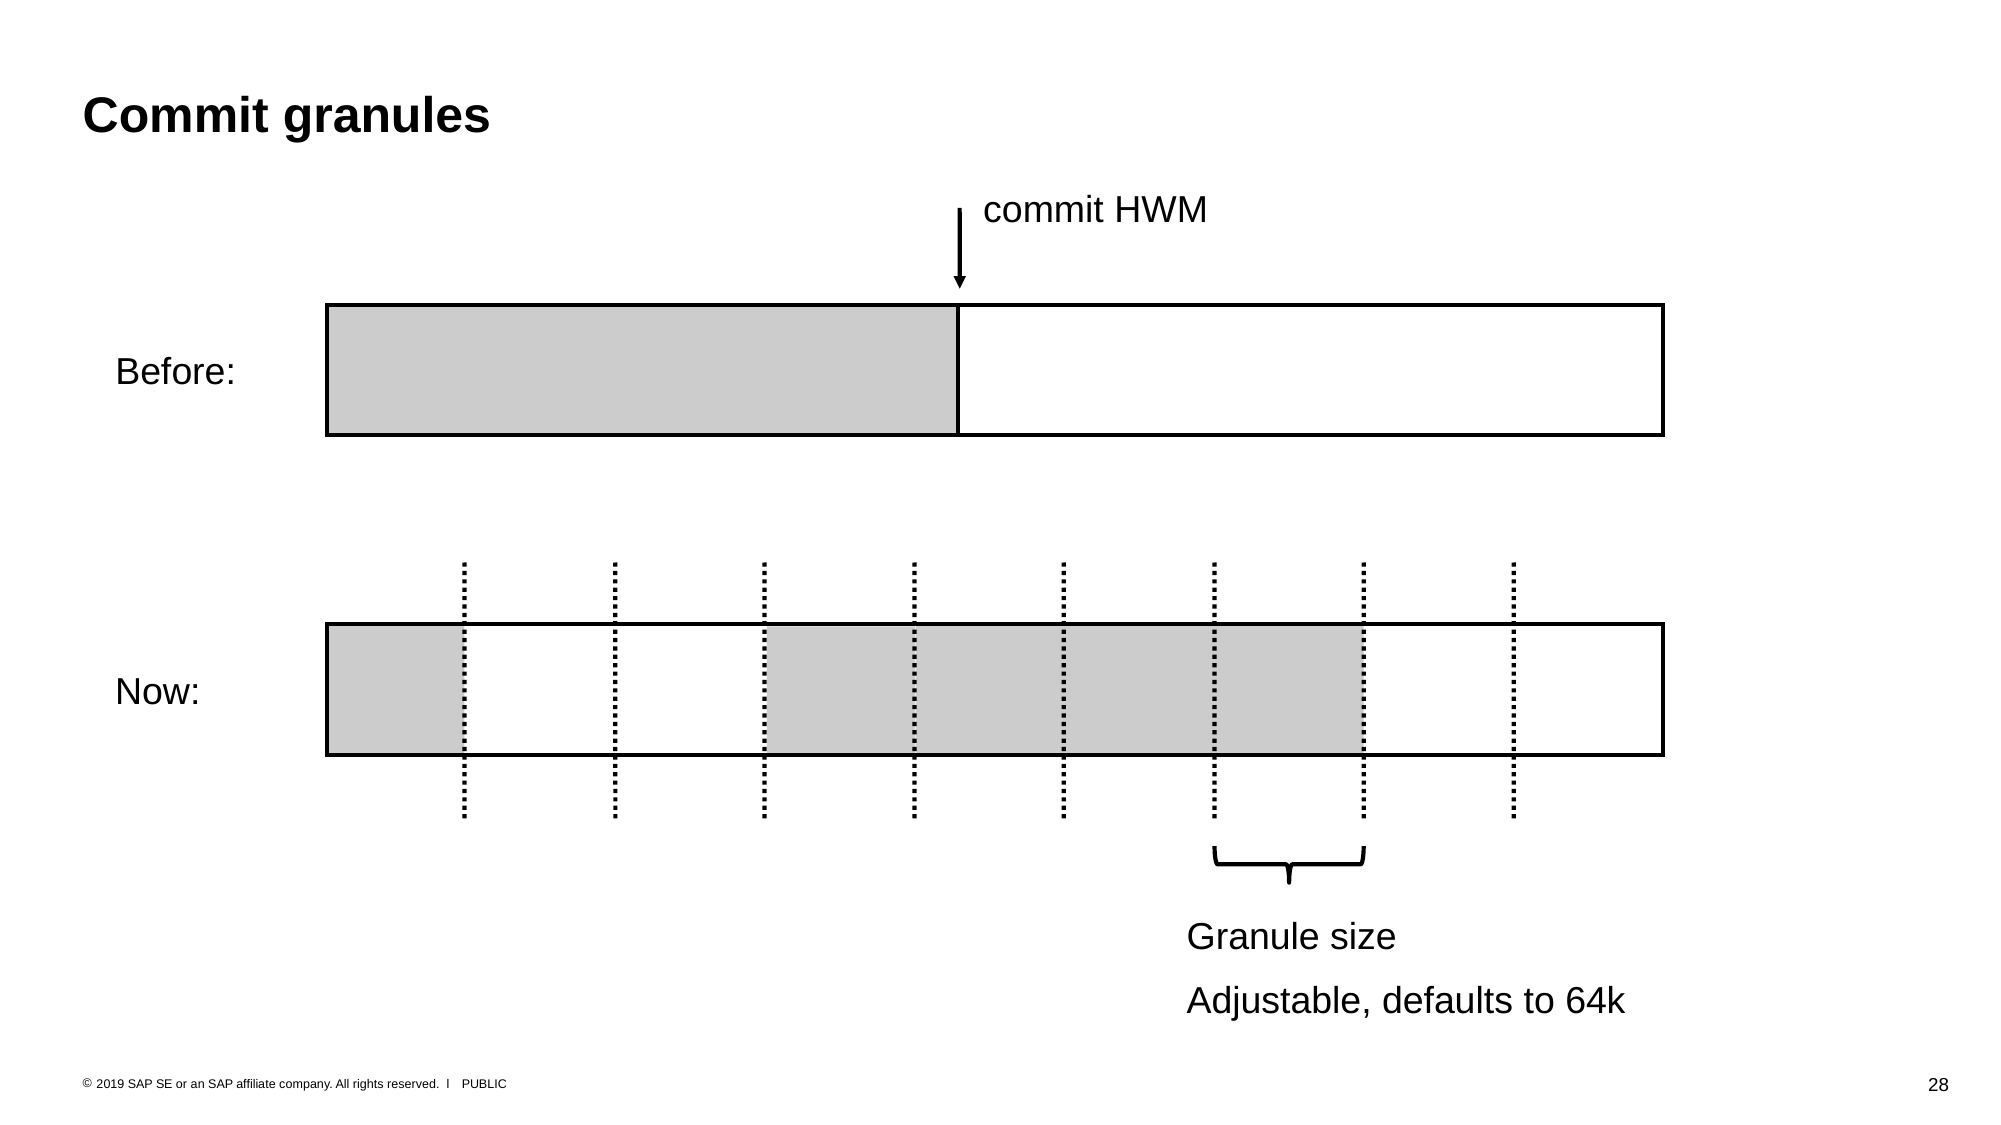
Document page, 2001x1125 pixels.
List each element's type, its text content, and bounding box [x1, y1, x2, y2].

text_box Before: [115, 347, 237, 393]
text_box [766, 626, 1364, 753]
text_box commit HWM [983, 185, 1209, 231]
text_box [329, 626, 465, 753]
text_box [327, 304, 958, 436]
title Commit granules [82, 82, 1918, 144]
text_box Granule size Adjustable, defaults to 64k [1186, 912, 1626, 1022]
text_box Now: [115, 666, 201, 712]
